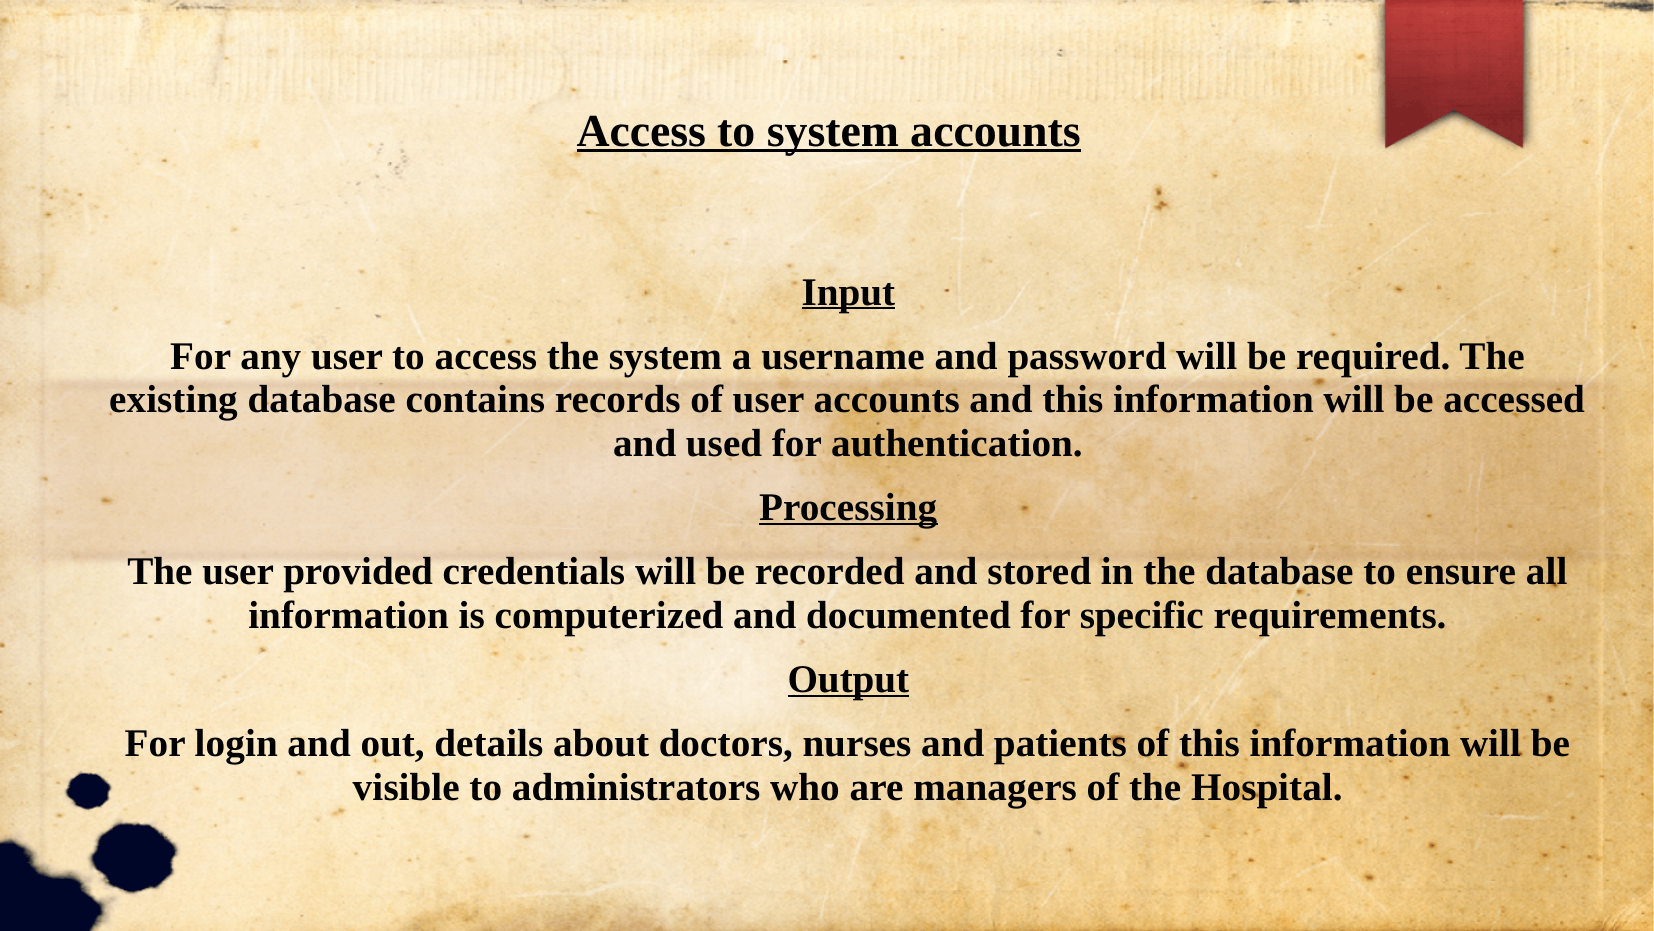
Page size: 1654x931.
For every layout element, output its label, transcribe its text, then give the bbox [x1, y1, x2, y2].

picture [0, 0, 1654, 931]
list Input For any user to access the system a username and password will be required. The existing database contains records of user accounts and this information will be accessed and used for authentication. Processing The user provided credentials will be recorded and stored in the database to ensure all information is computerized and documented for specific requirements. Output For login and out, details about doctors, nurses and patients of this information will be visible to administrators who are managers of the Hospital. [101, 270, 1591, 810]
title Access to system accounts [82, 37, 1576, 226]
